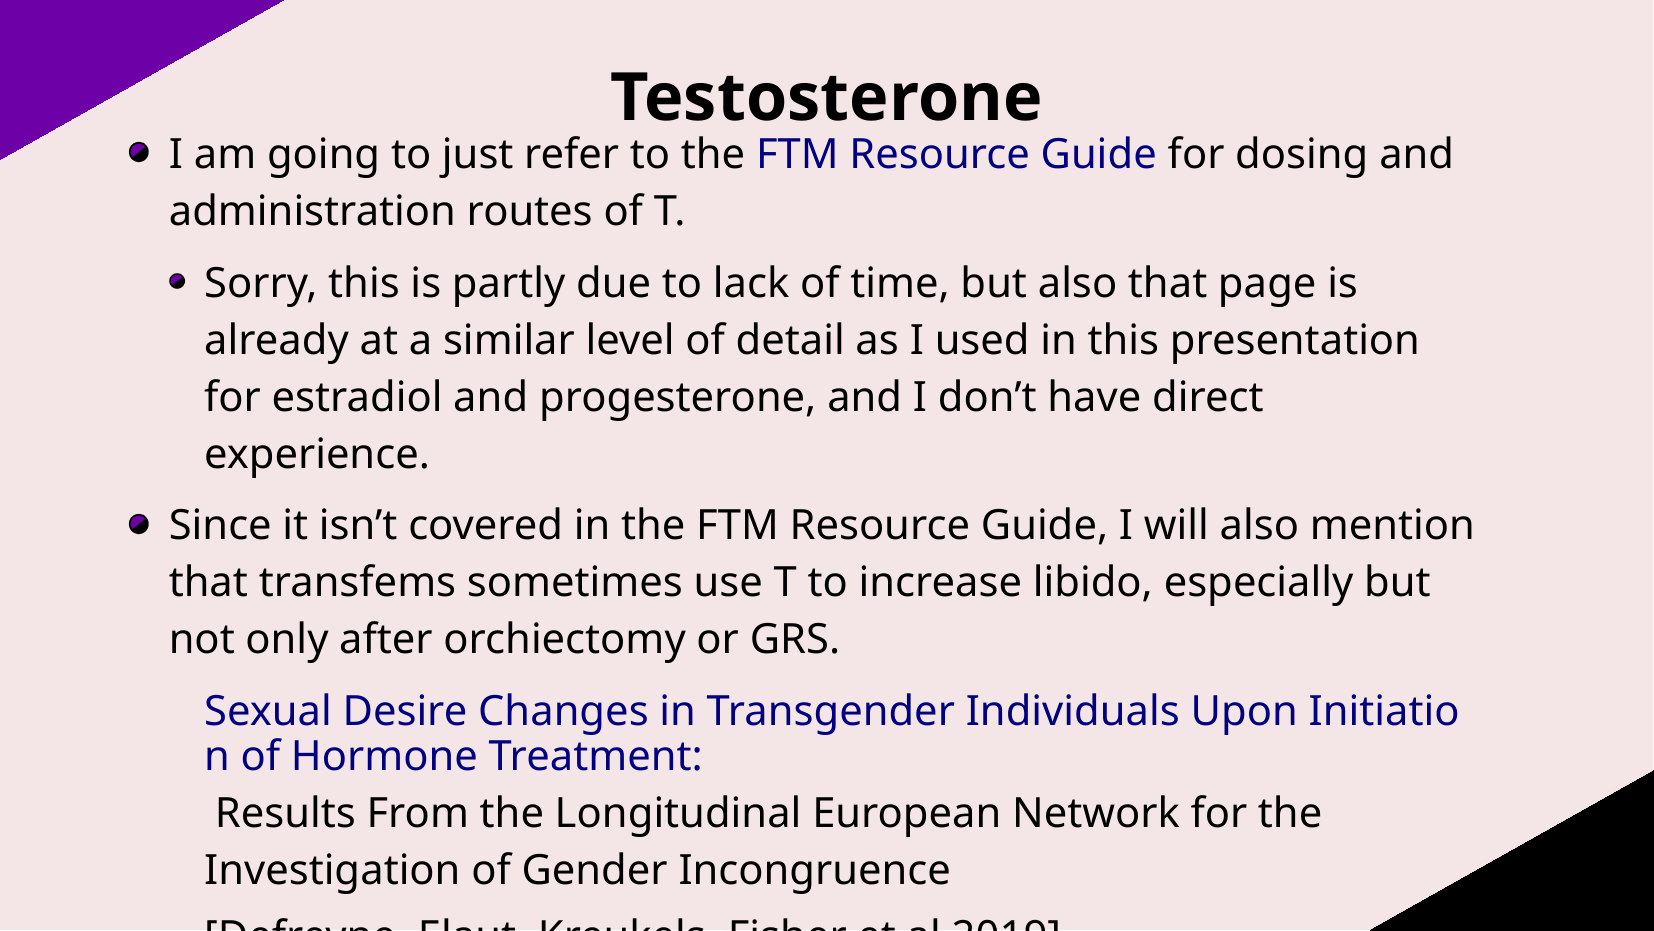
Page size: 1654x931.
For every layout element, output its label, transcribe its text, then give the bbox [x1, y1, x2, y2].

subtitle I am going to just refer to the FTM Resource Guide for dosing and administration routes of T. Sorry, this is partly due to lack of time, but also that page is already at a similar level of detail as I used in this presentation for estradiol and progesterone, and I don’t have direct experience. Since it isn’t covered in the FTM Resource Guide, I will also mention that transfems sometimes use T to increase libido, especially but not only after orchiectomy or GRS. Sexual Desire Changes in Transgender Individuals Upon Initiation of Hormone Treatment: Results From the Longitudinal European Network for the Investigation of Gender Incongruence [Defreyne, Elaut, Kreukels, Fisher et al 2019] [127, 137, 1482, 833]
text_box [0, 0, 284, 160]
title Testosterone [82, 35, 1571, 154]
text_box [1370, 770, 1654, 931]
